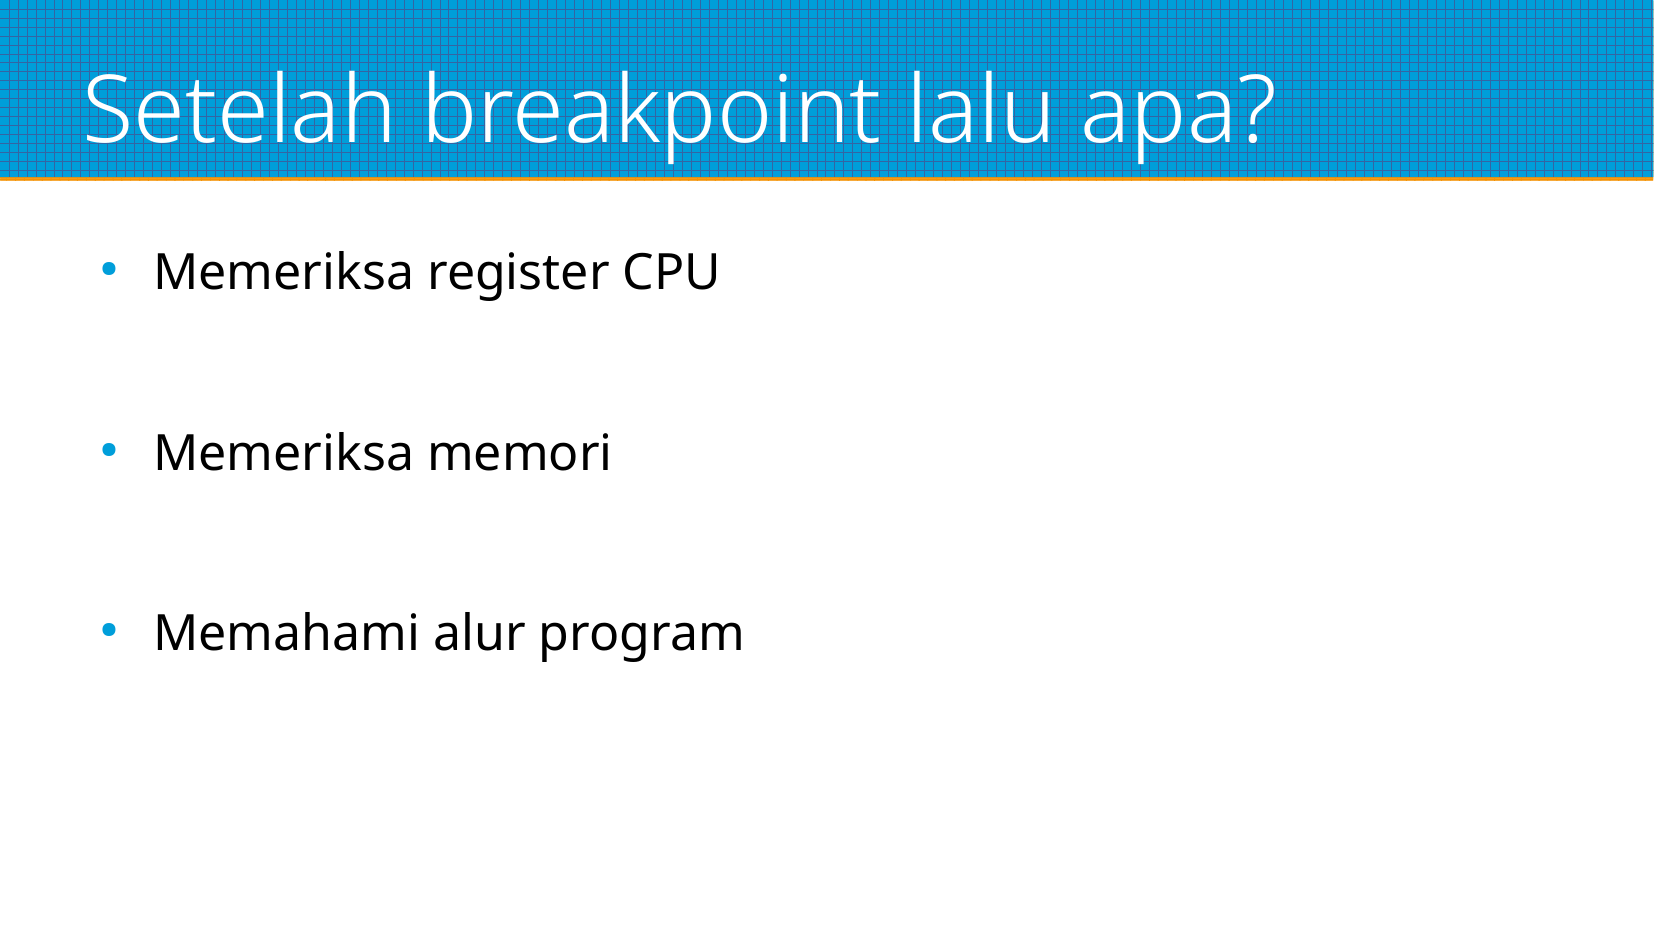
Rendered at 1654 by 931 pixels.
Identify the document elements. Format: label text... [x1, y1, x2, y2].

title Setelah breakpoint lalu apa? [82, 14, 1571, 171]
list Memeriksa register CPU Memeriksa memori Memahami alur program [82, 236, 1563, 811]
